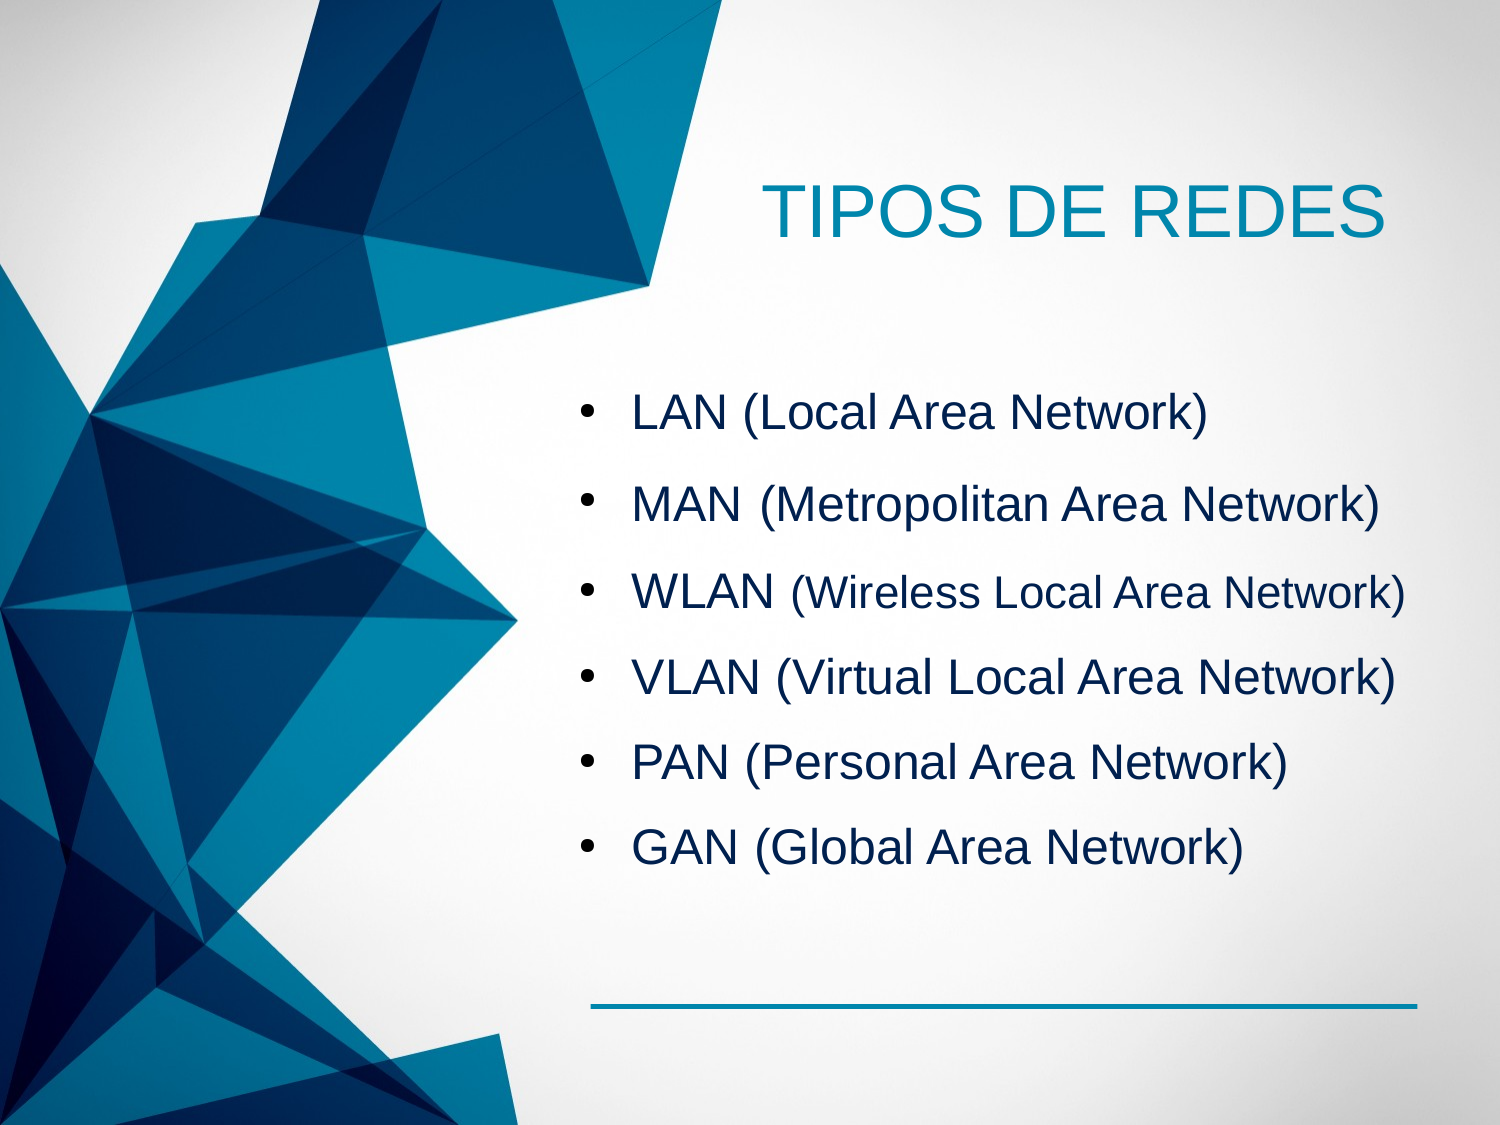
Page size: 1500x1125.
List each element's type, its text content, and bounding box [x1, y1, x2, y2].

list LAN (Local Area Network) MAN (Metropolitan Area Network) WLAN (Wireless Local Area Network) VLAN (Virtual Local Area Network) PAN (Personal Area Network) GAN (Global Area Network) [561, 383, 1418, 1065]
title TIPOS DE REDES [671, 118, 1388, 306]
picture [0, 0, 1500, 1125]
